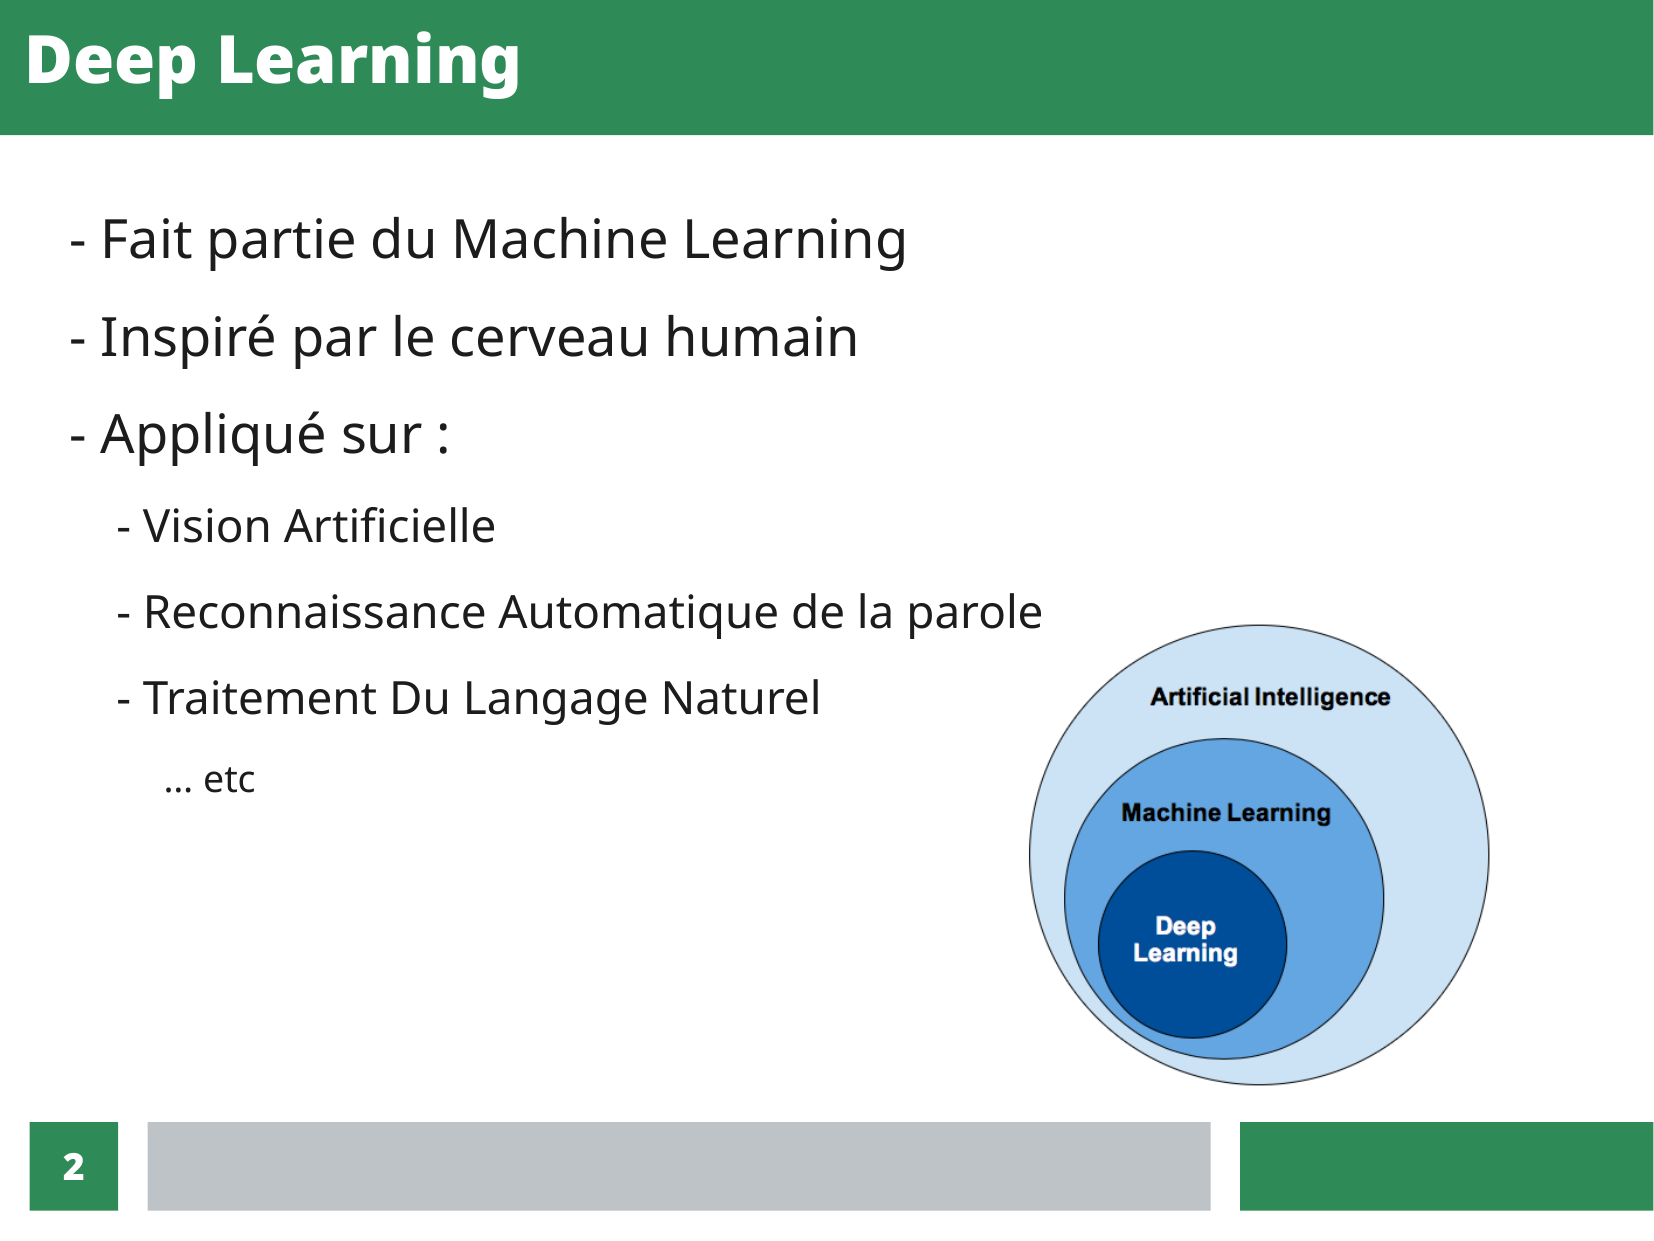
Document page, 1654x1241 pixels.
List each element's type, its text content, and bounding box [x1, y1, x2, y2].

picture [945, 599, 1597, 1111]
title Deep Learning [24, 0, 1561, 103]
list - Fait partie du Machine Learning - Inspiré par le cerveau humain - Appliqué sur : - Vision Artificielle - Reconnaissance Automatique de la parole - Traitement Du Langage Naturel … etc [69, 163, 1576, 932]
